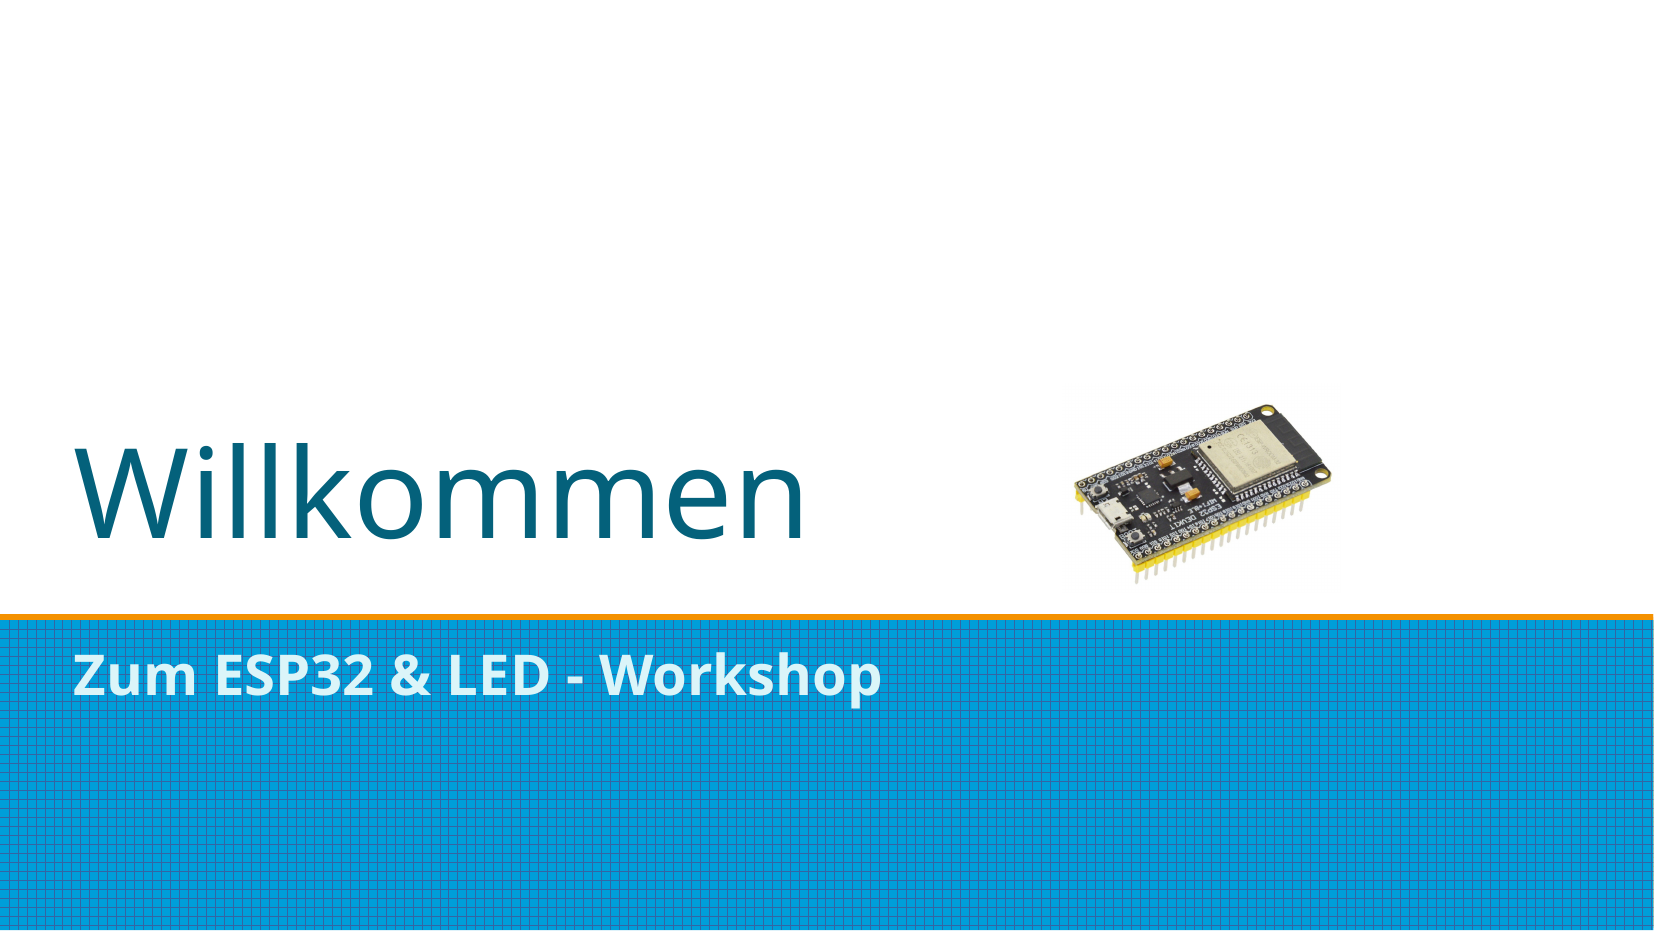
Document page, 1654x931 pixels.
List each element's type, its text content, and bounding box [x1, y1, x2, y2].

subtitle Zum ESP32 & LED - Workshop [73, 634, 1551, 827]
picture [1062, 383, 1341, 593]
title Willkommen [73, 44, 1551, 576]
